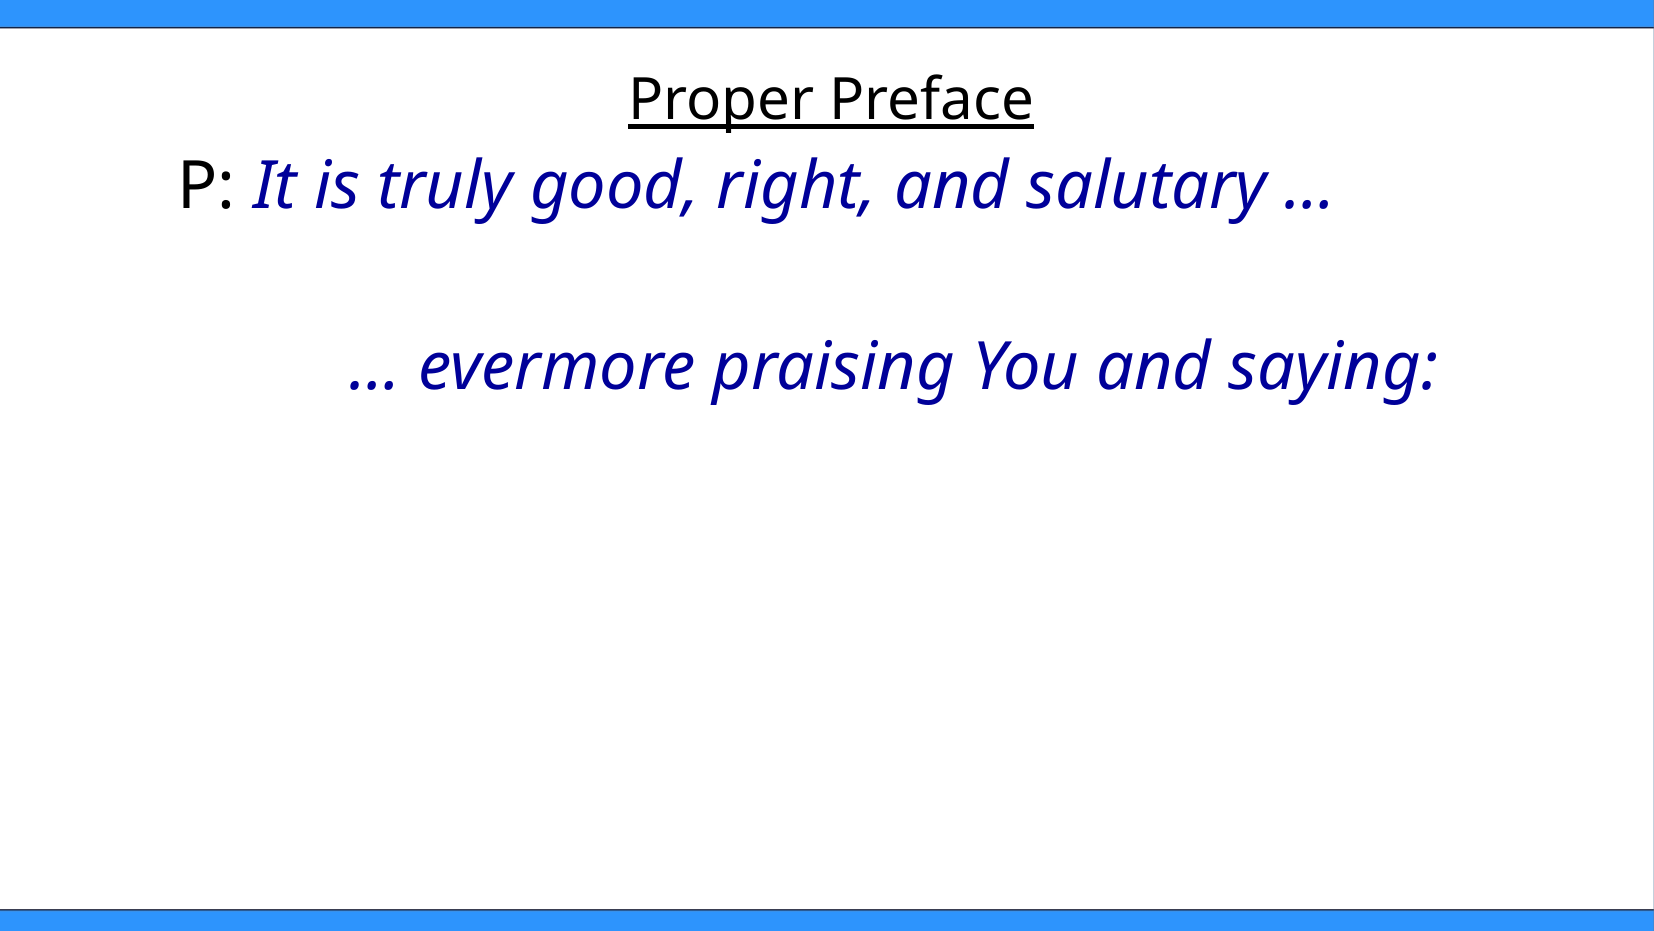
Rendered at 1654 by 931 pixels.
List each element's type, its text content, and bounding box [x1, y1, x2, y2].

text_box Proper Preface P: It is truly good, right, and salutary … … evermore praising You and saying: [162, 50, 1501, 409]
picture [0, 0, 1654, 931]
